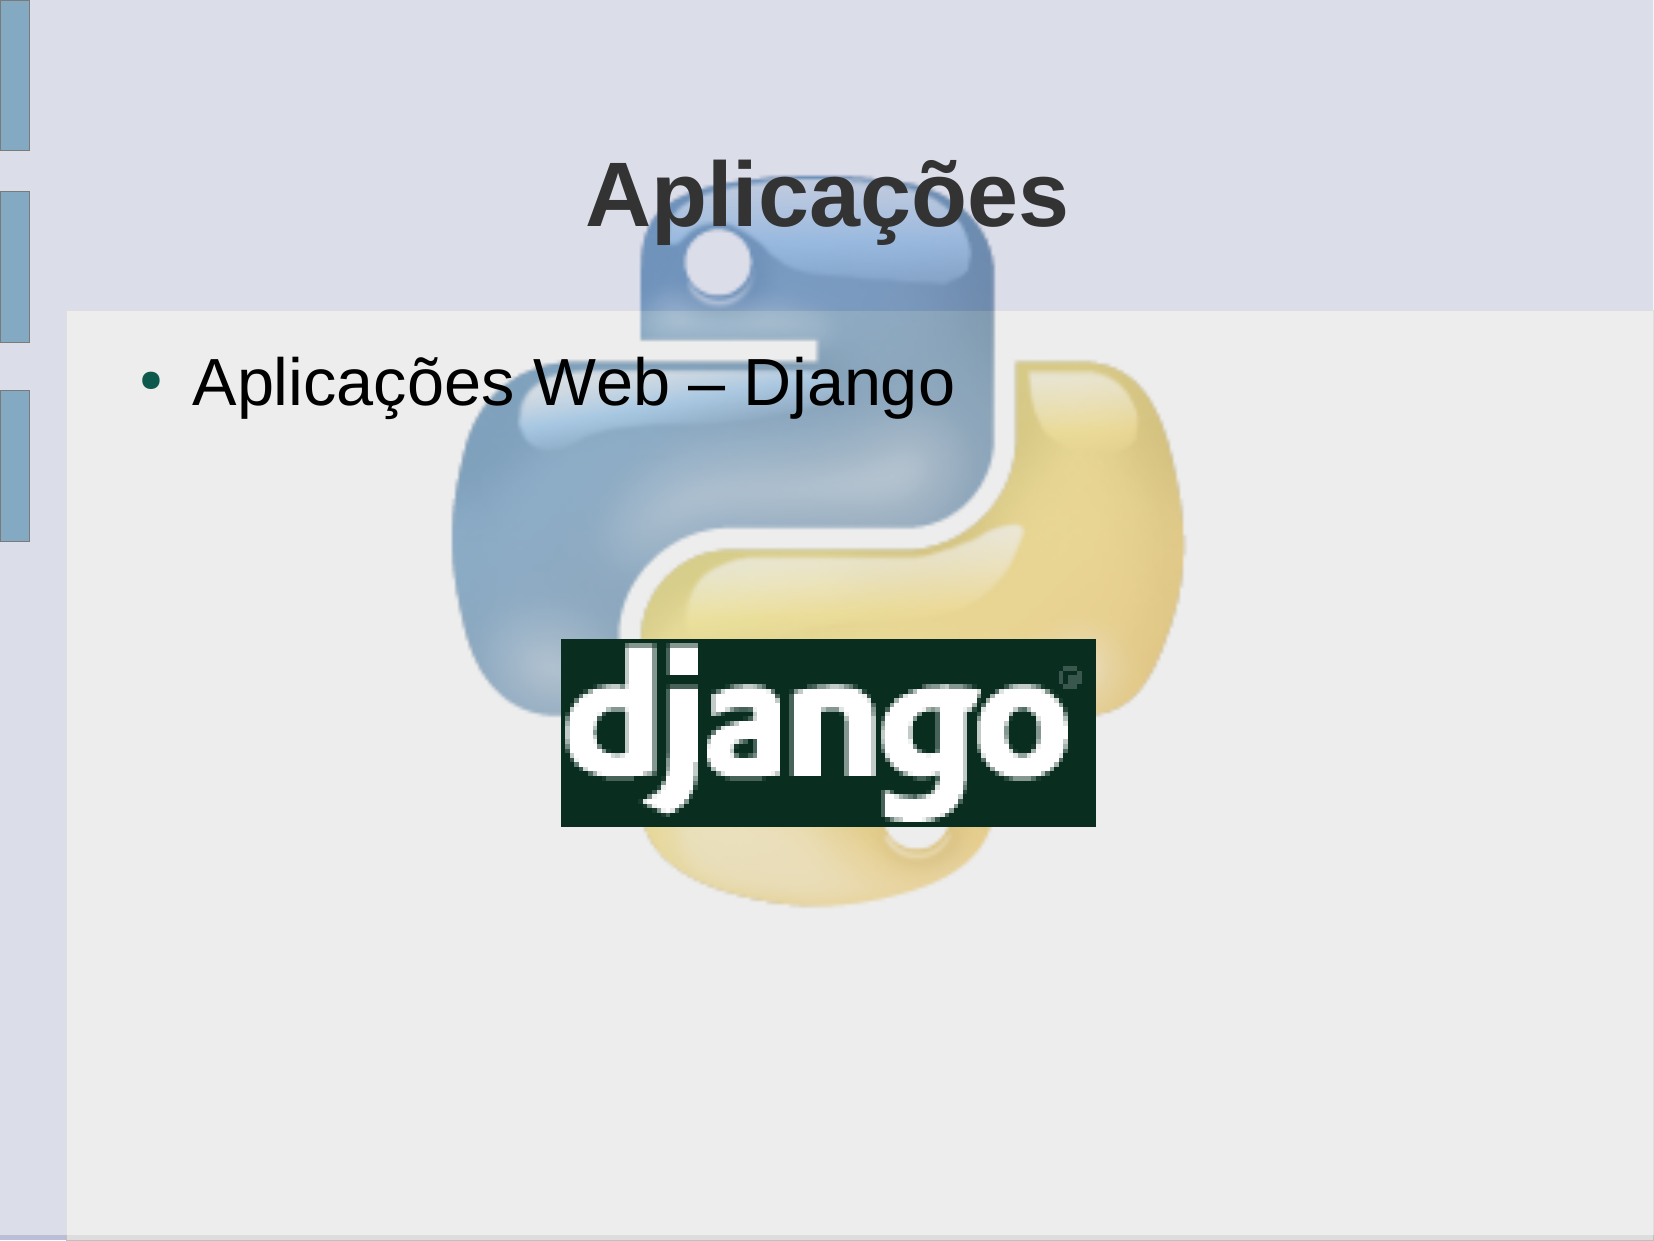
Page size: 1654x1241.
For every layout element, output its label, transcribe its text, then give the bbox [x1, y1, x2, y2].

picture [0, 0, 1654, 1235]
title Aplicações [121, 91, 1534, 299]
list Aplicações Web – Django [121, 344, 1534, 1127]
